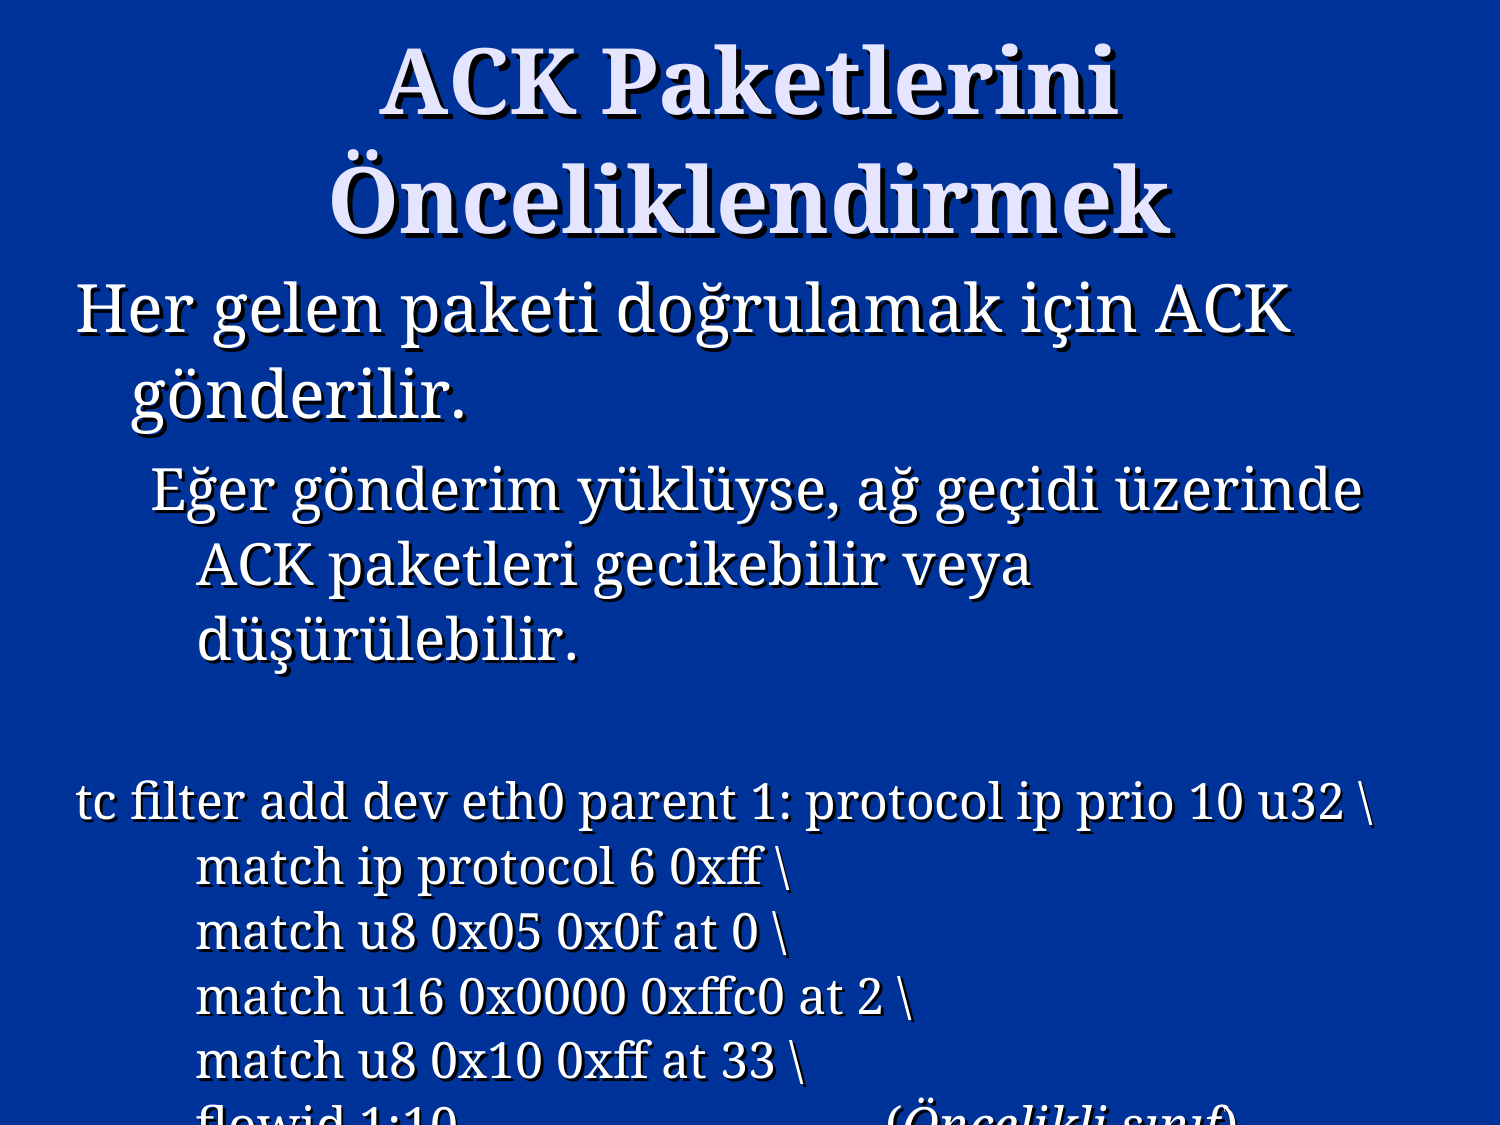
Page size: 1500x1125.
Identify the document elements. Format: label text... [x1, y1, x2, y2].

list Her gelen paketi doğrulamak için ACK gönderilir. Eğer gönderim yüklüyse, ağ geçidi üzerinde ACK paketleri gecikebilir veya düşürülebilir. tc filter add dev eth0 parent 1: protocol ip prio 10 u32 \ match ip protocol 6 0xff \ match u8 0x05 0x0f at 0 \ match u16 0x0000 0xffc0 at 2 \ match u8 0x10 0xff at 33 \ flowid 1:10 (Öncelikli sınıf) [74, 263, 1425, 1091]
title ACK Paketlerini Önceliklendirmek [74, 31, 1425, 246]
